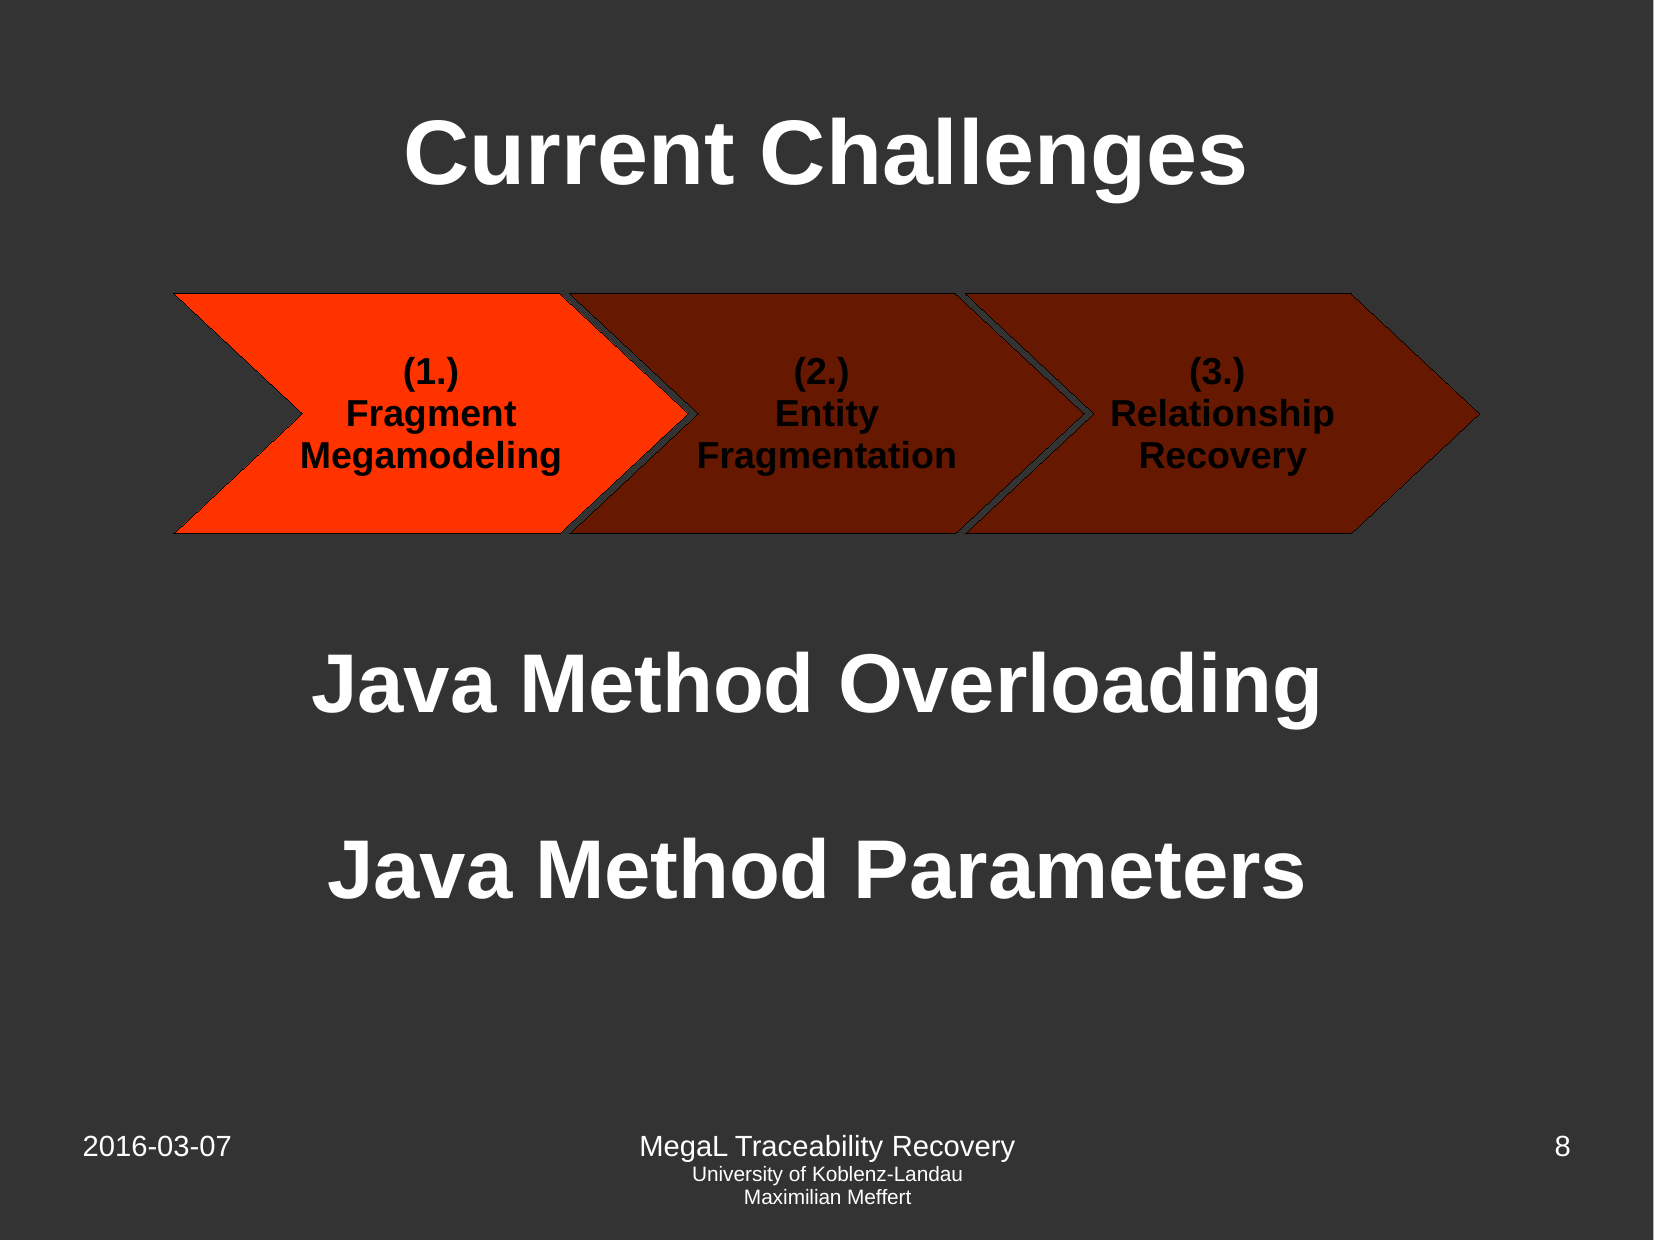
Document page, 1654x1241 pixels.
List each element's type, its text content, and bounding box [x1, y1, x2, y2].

title Current Challenges [82, 49, 1571, 257]
text_box (1.) Fragment Megamodeling [173, 293, 689, 534]
text_box (3.) Relationship Recovery [965, 293, 1480, 534]
text_box Java Method Overloading Java Method Parameters [180, 630, 1456, 925]
text_box (2.) Entity Fragmentation [569, 293, 1085, 534]
